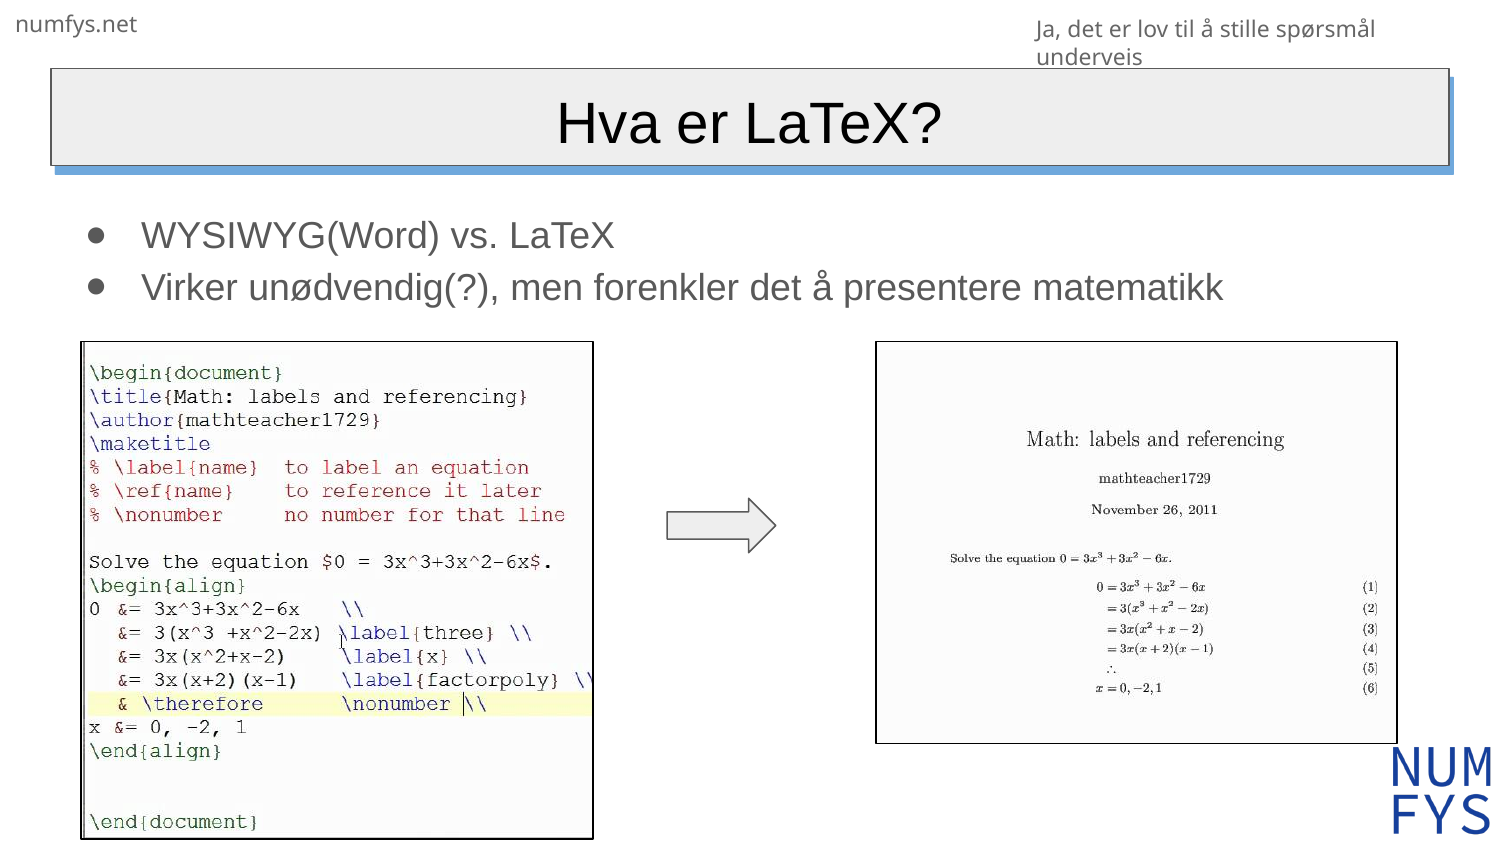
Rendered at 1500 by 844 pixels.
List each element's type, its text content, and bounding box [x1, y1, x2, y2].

title Hva er LaTeX? [51, 70, 1449, 165]
text_box [667, 498, 776, 553]
list WYSIWYG(Word) vs. LaTeX Virker unødvendig(?), men forenkler det å presentere matematikk [51, 189, 1449, 750]
picture [876, 342, 1397, 743]
picture [81, 342, 593, 839]
picture [1383, 737, 1500, 844]
